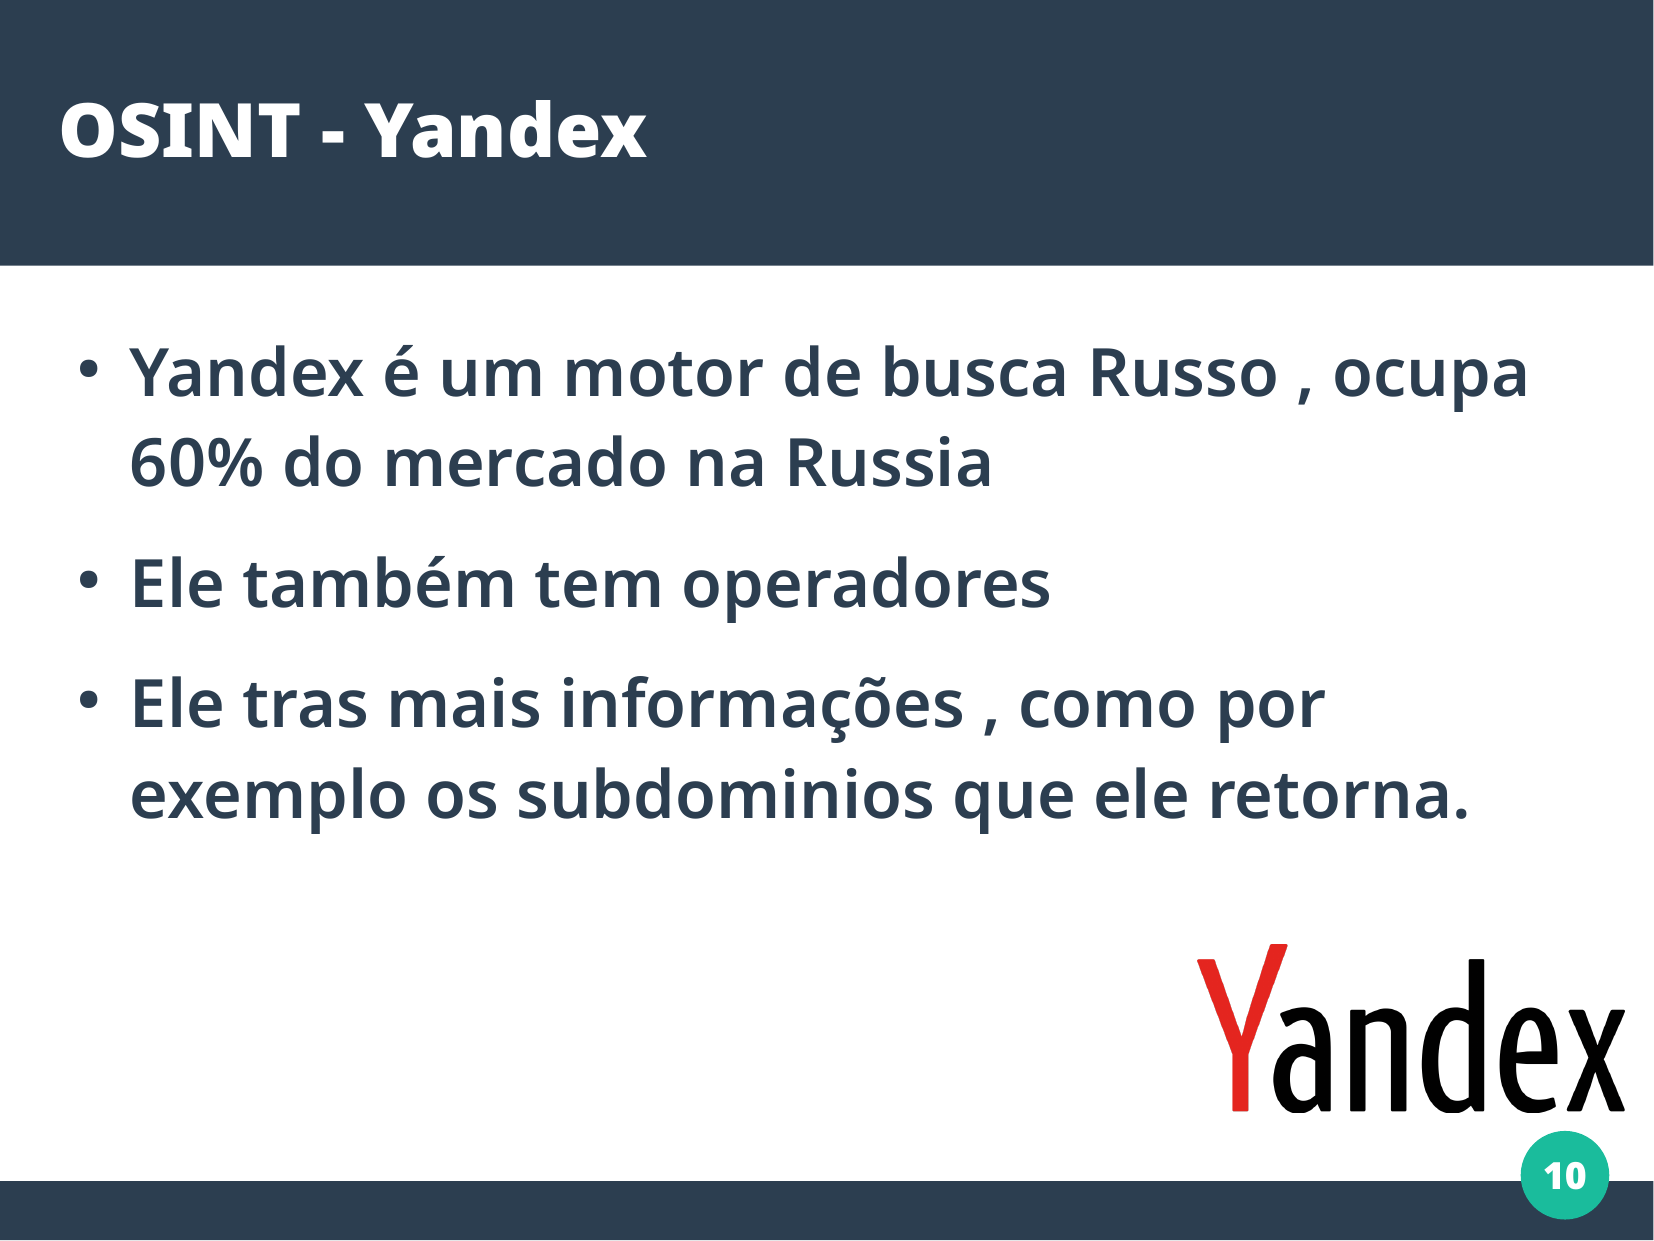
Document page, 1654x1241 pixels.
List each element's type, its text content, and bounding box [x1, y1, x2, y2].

picture [1197, 944, 1625, 1113]
title OSINT - Yandex [59, 49, 1595, 207]
list Yandex é um motor de busca Russo , ocupa 60% do mercado na Russia Ele também tem operadores Ele tras mais informações , como por exemplo os subdominios que ele retorna. [59, 324, 1595, 1152]
